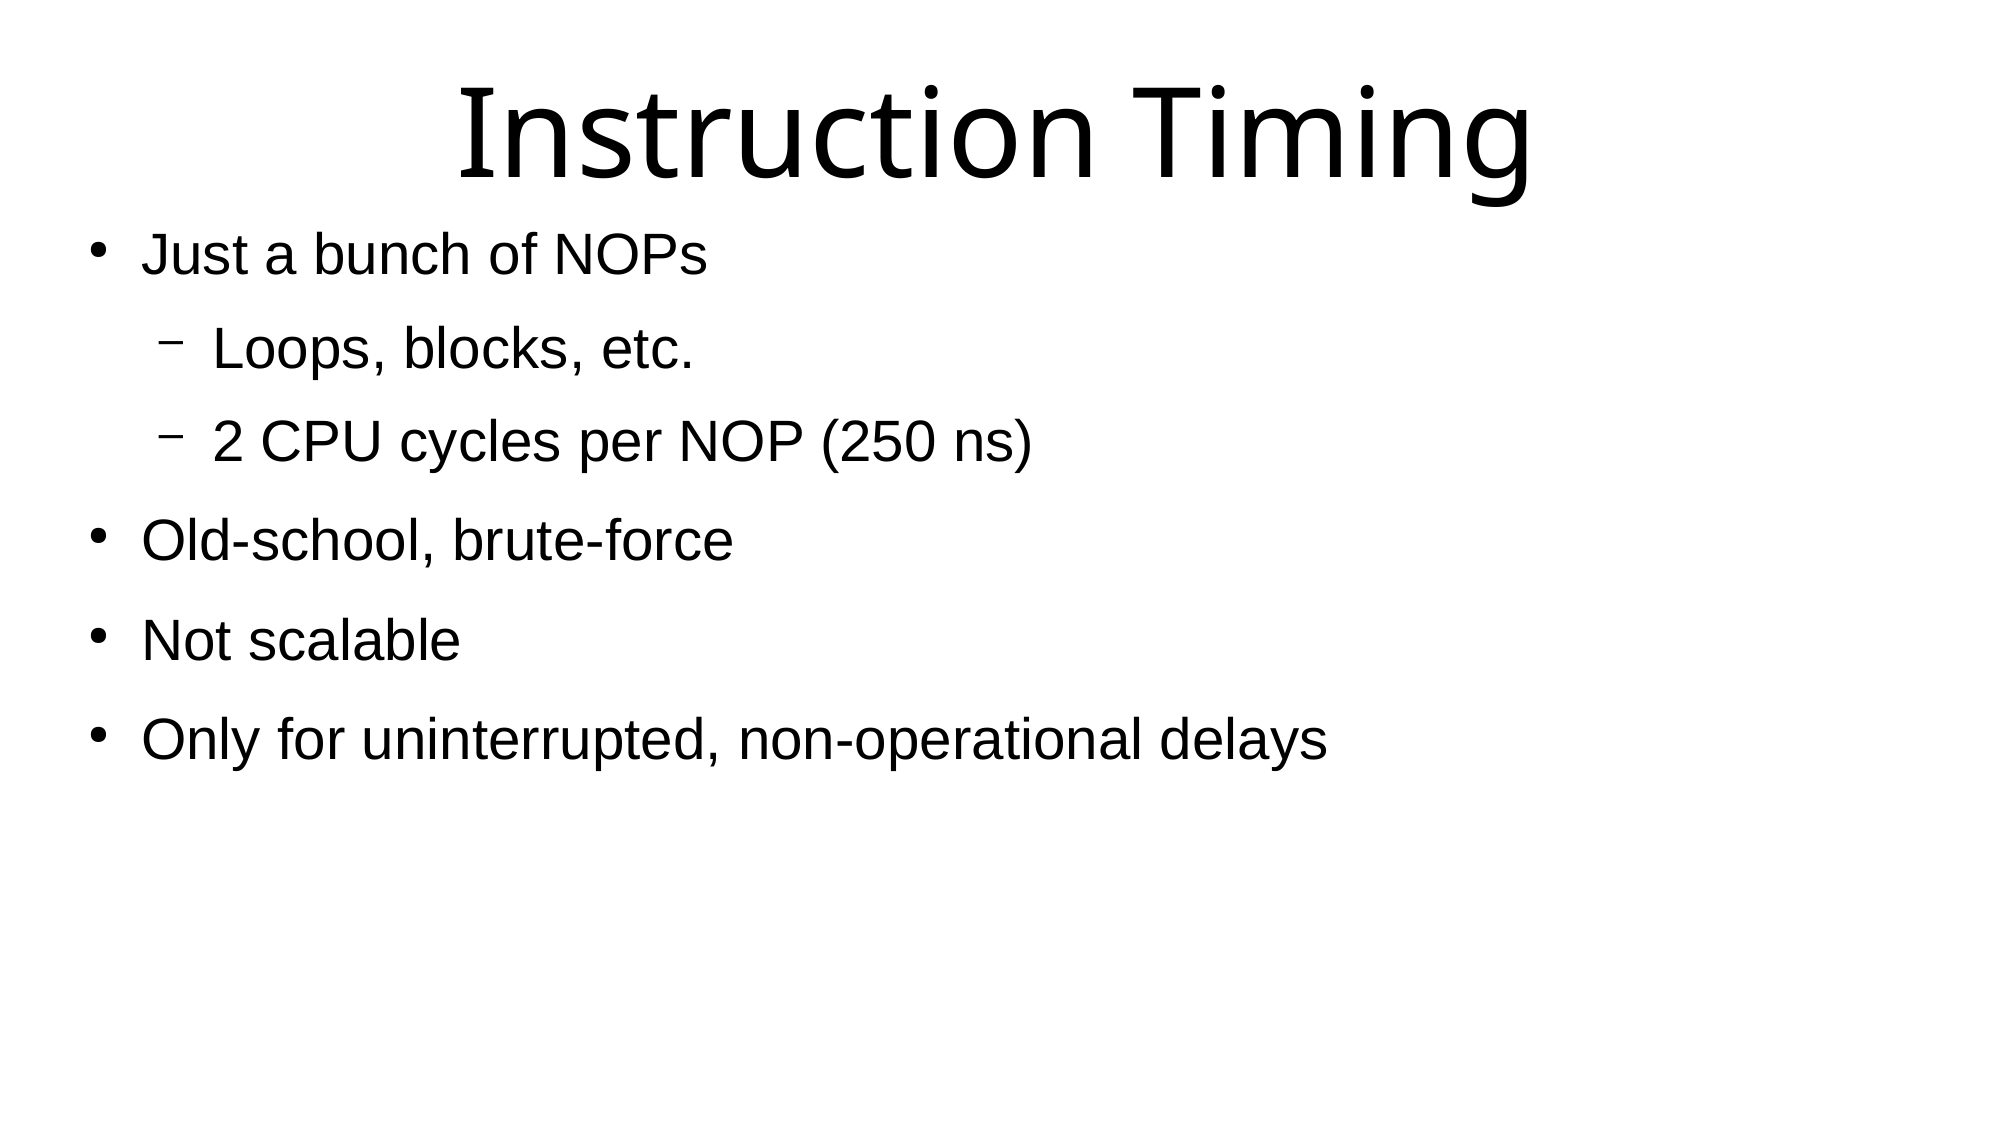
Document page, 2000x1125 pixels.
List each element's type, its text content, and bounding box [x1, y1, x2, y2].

title Instruction Timing [30, 59, 1966, 215]
list Just a bunch of NOPs Loops, blocks, etc. 2 CPU cycles per NOP (250 ns) Old-school, brute-force Not scalable Only for uninterrupted, non-operational delays [55, 215, 1963, 1063]
